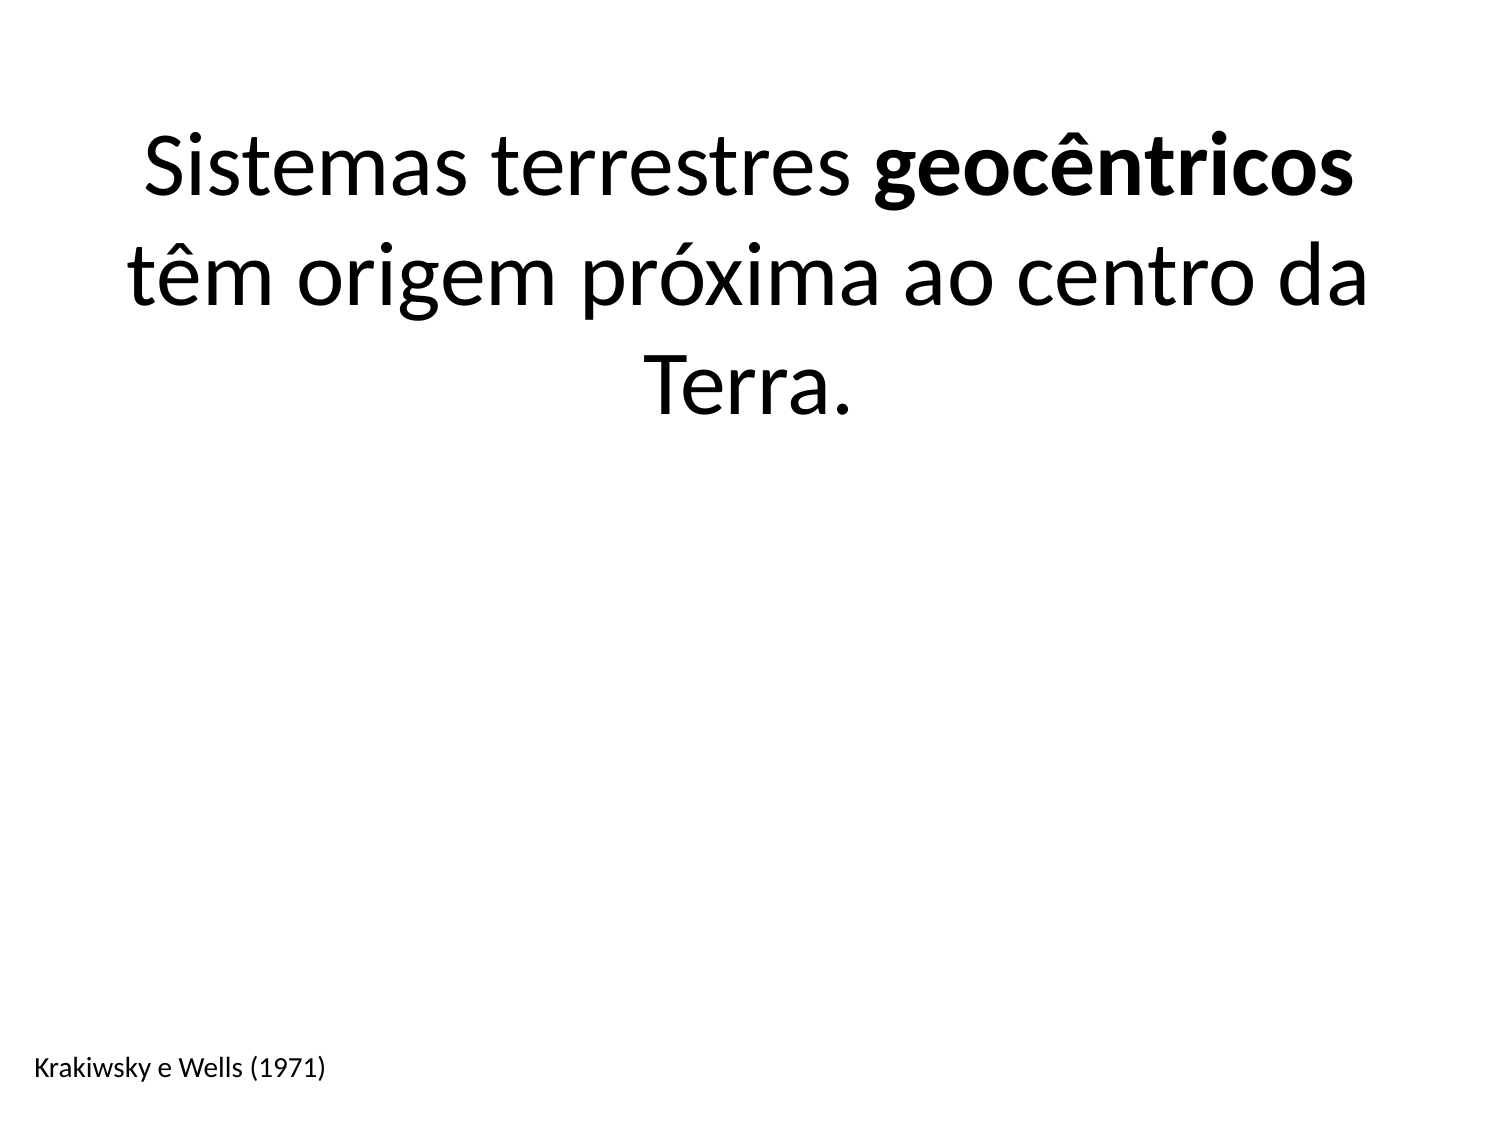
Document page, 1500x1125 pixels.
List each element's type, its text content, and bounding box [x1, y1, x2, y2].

text_box Sistemas terrestres geocêntricos têm origem próxima ao centro da Terra. [53, 95, 1446, 441]
text_box Krakiwsky e Wells (1971) [19, 1041, 342, 1091]
